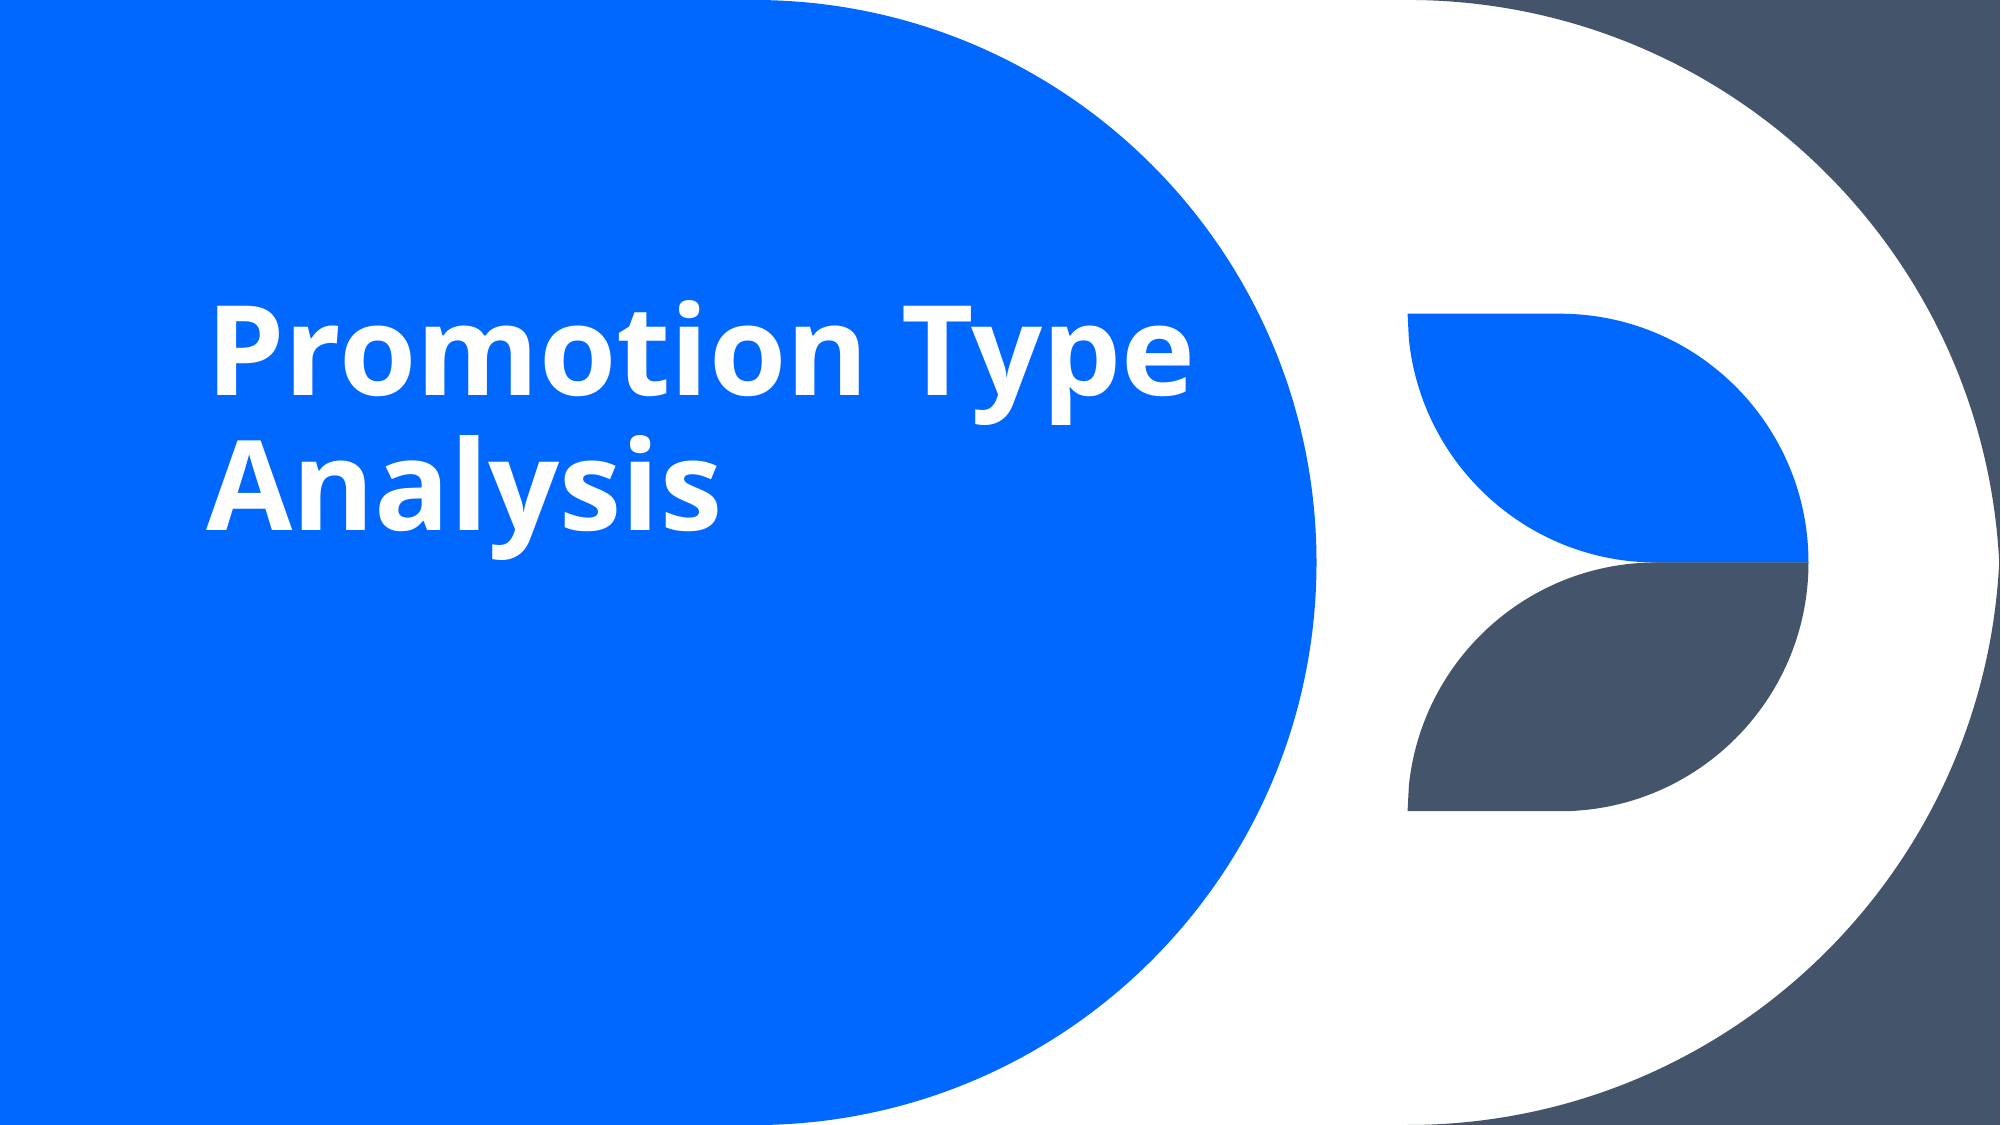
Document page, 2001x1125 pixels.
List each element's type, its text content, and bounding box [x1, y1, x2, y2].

title Promotion Type Analysis [191, 173, 1217, 566]
